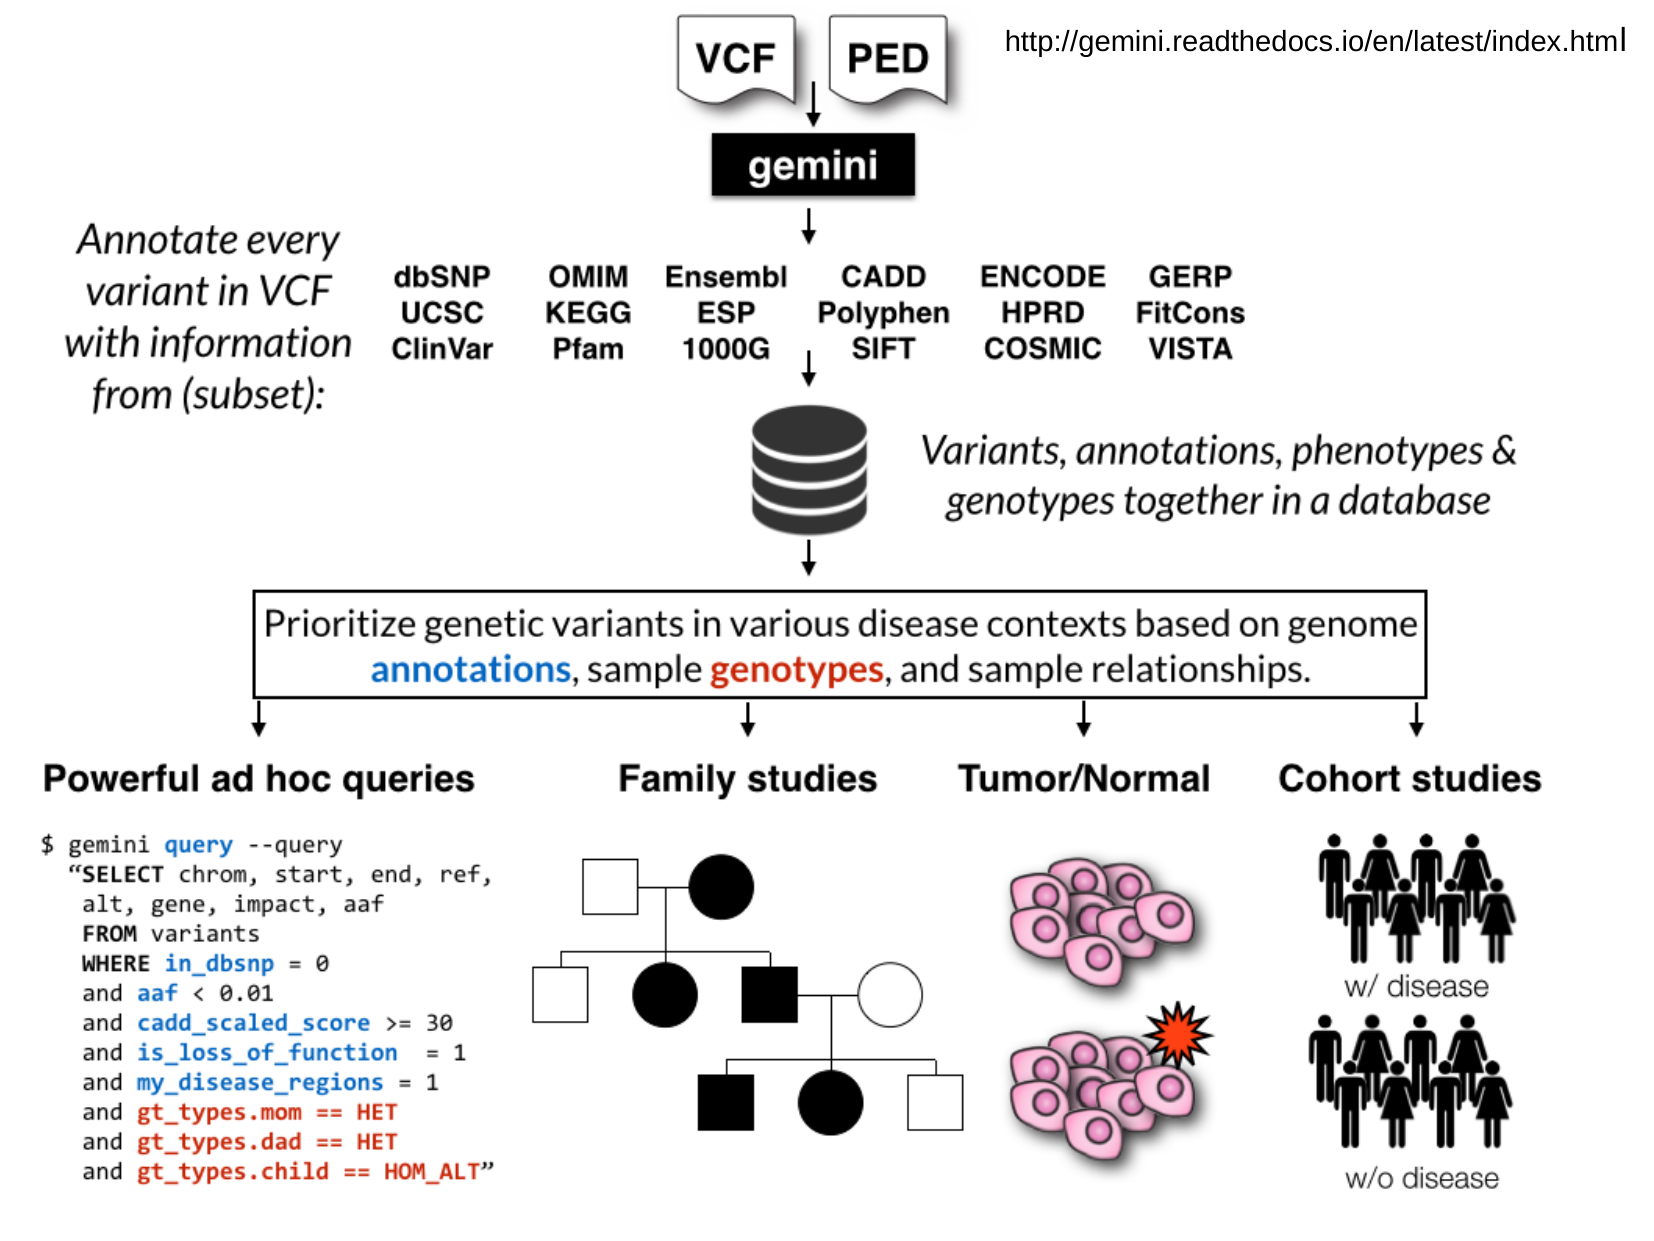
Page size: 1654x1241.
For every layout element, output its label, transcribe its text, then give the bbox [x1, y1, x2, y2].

text_box http://gemini.readthedocs.io/en/latest/index.html [990, 14, 1647, 72]
picture [20, 2, 1621, 1203]
